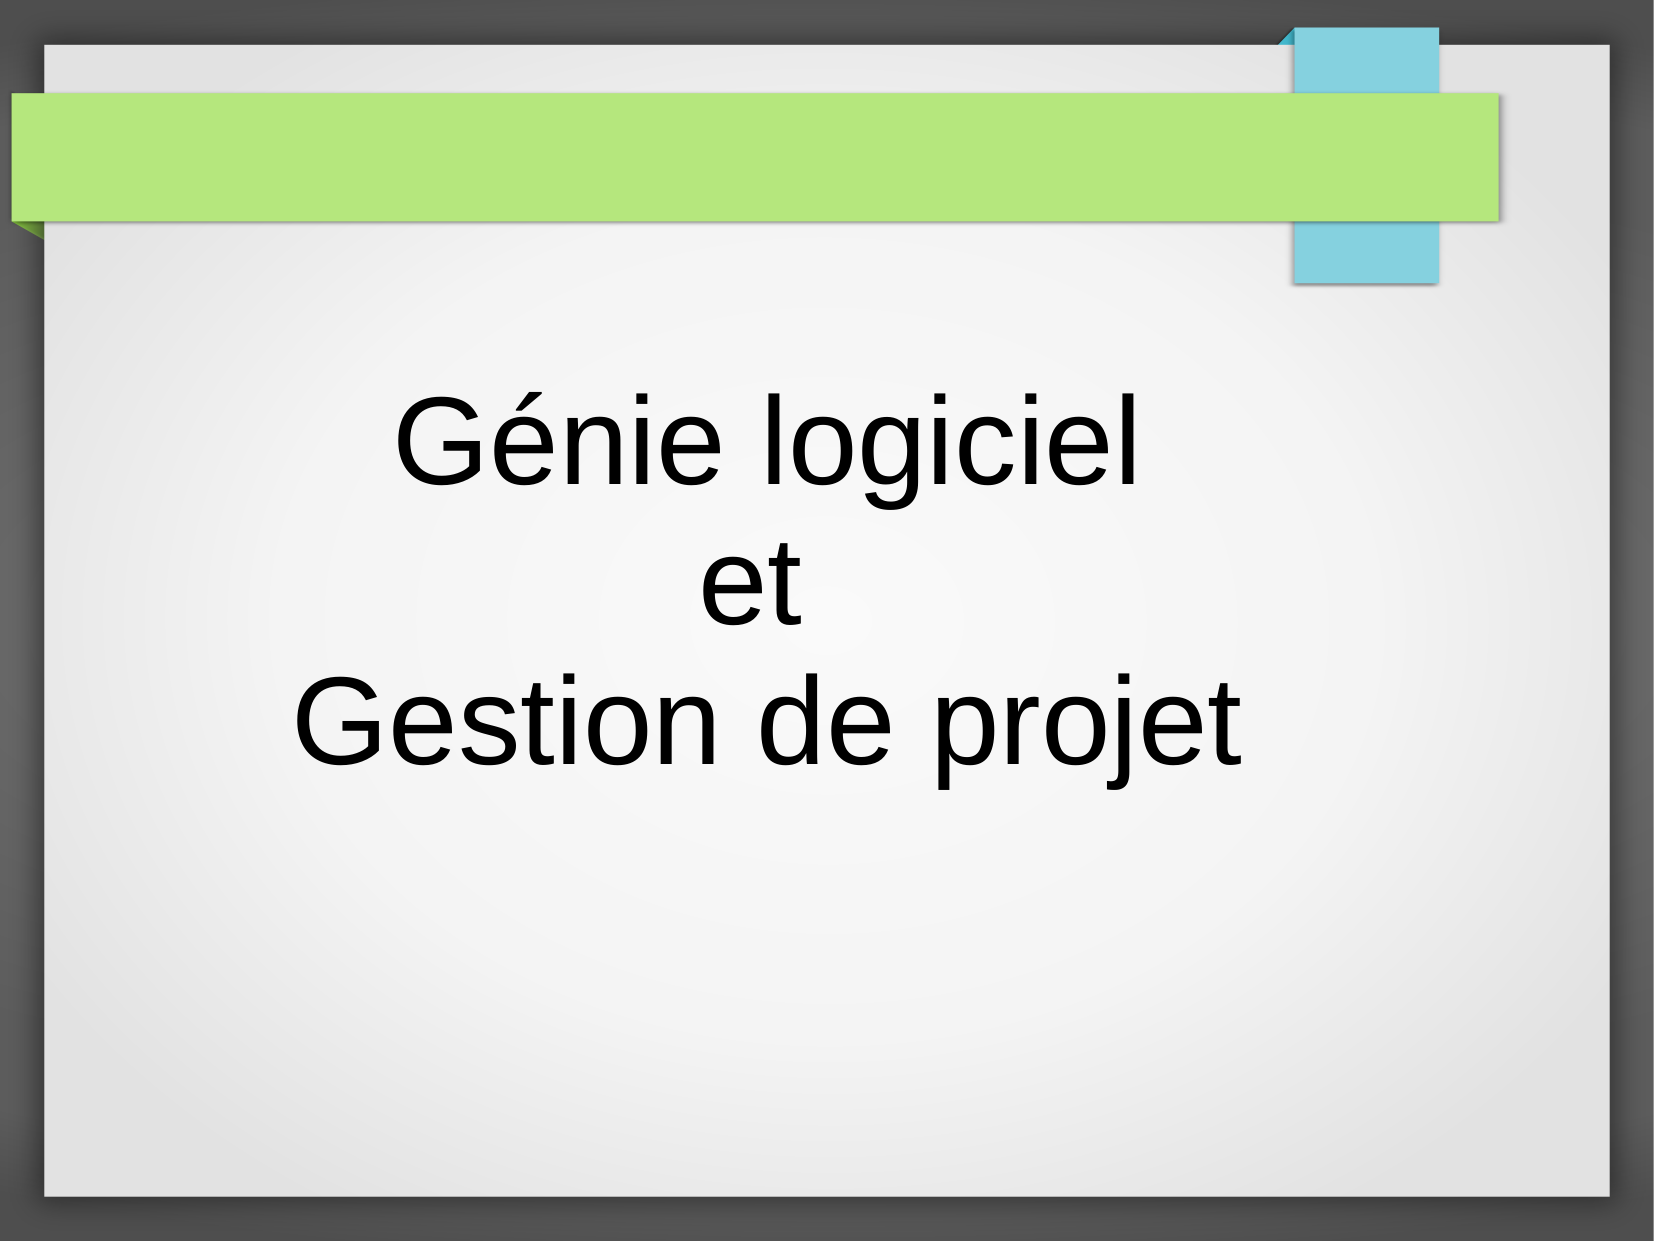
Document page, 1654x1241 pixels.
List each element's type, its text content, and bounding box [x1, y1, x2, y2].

subtitle Génie logiciel et Gestion de projet [177, 307, 1359, 855]
picture [0, 0, 1654, 1241]
